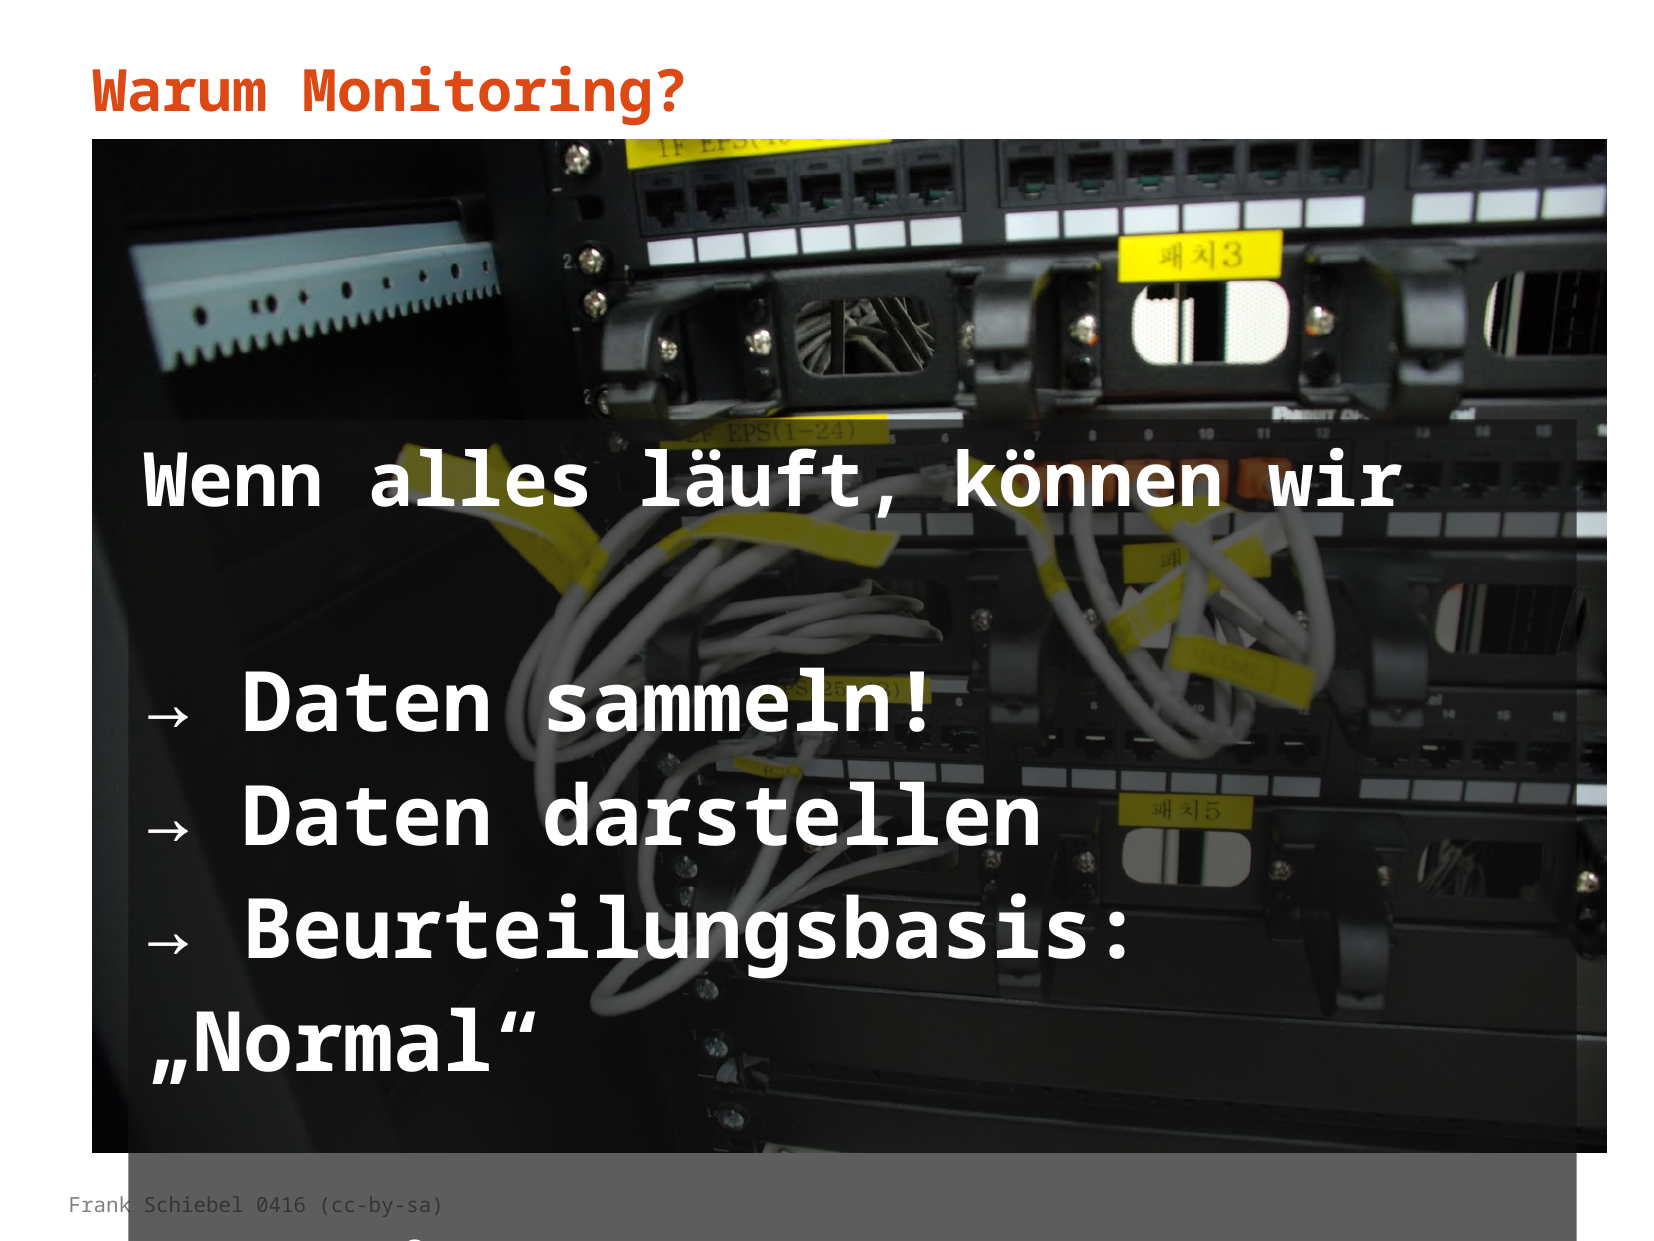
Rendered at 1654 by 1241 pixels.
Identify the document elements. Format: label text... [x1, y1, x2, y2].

picture [92, 139, 1607, 1153]
text_box Warum Monitoring? [78, 42, 1130, 117]
text_box Wenn alles läuft, können wir → Daten sammeln! → Daten darstellen → Beurteilungsbasis: „Normal“ Entwicklungen erkennen, Probleme voraussehen. [128, 419, 1577, 1135]
